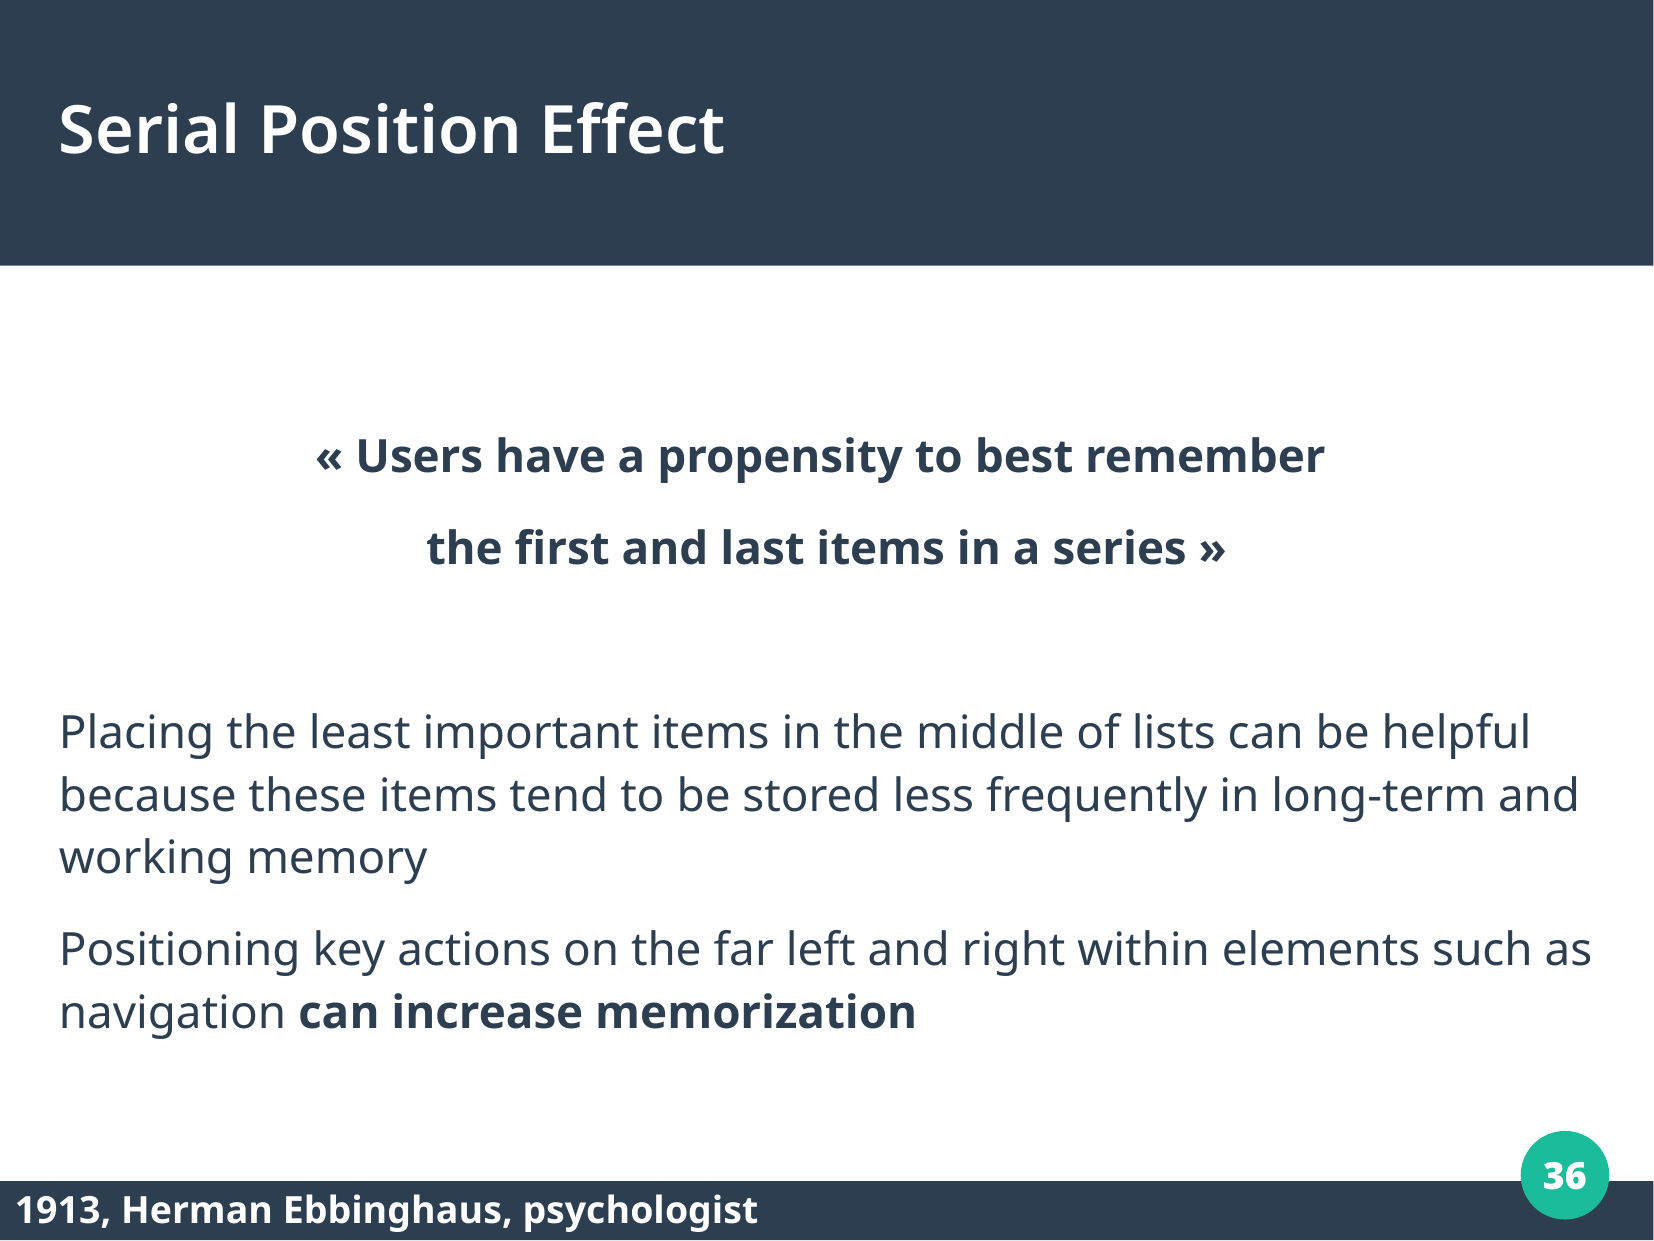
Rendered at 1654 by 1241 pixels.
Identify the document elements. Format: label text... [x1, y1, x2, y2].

list « Users have a propensity to best remember the first and last items in a series » Placing the least important items in the middle of lists can be helpful because these items tend to be stored less frequently in long-term and working memory Positioning key actions on the far left and right within elements such as navigation can increase memorization [59, 295, 1595, 1171]
title Serial Position Effect [59, 49, 1595, 207]
text_box 1913, Herman Ebbinghaus, psychologist [0, 1175, 1654, 1241]
